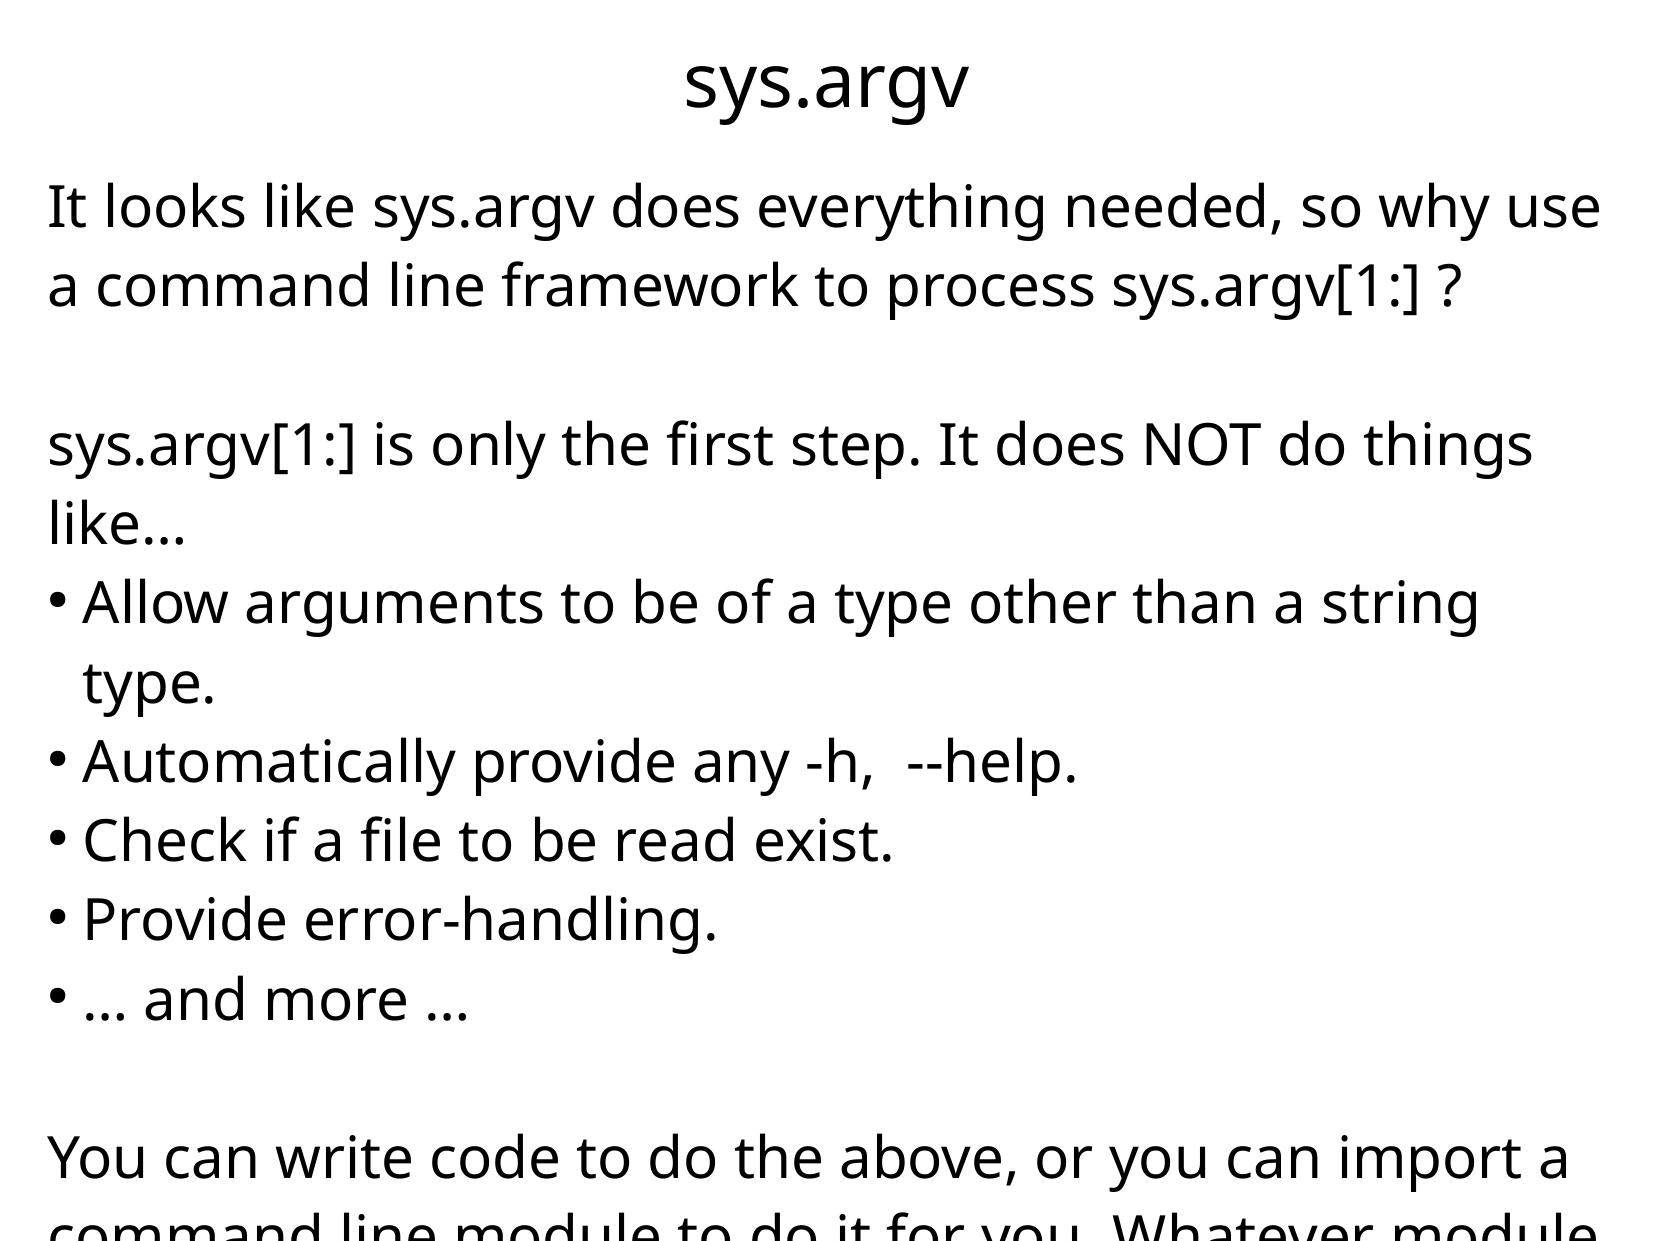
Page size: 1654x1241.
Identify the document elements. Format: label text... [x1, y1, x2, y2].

title sys.argv [82, 36, 1571, 120]
subtitle It looks like sys.argv does everything needed, so why use a command line framework to process sys.argv[1:] ? sys.argv[1:] is only the first step. It does NOT do things like… Allow arguments to be of a type other than a string type. Automatically provide any -h, --help. Check if a file to be read exist. Provide error-handling. … and more … You can write code to do the above, or you can import a command line module to do it for you. Whatever module you use, it most likely starts with something like this... import sys args = sys.argv[1:] [47, 165, 1619, 1182]
